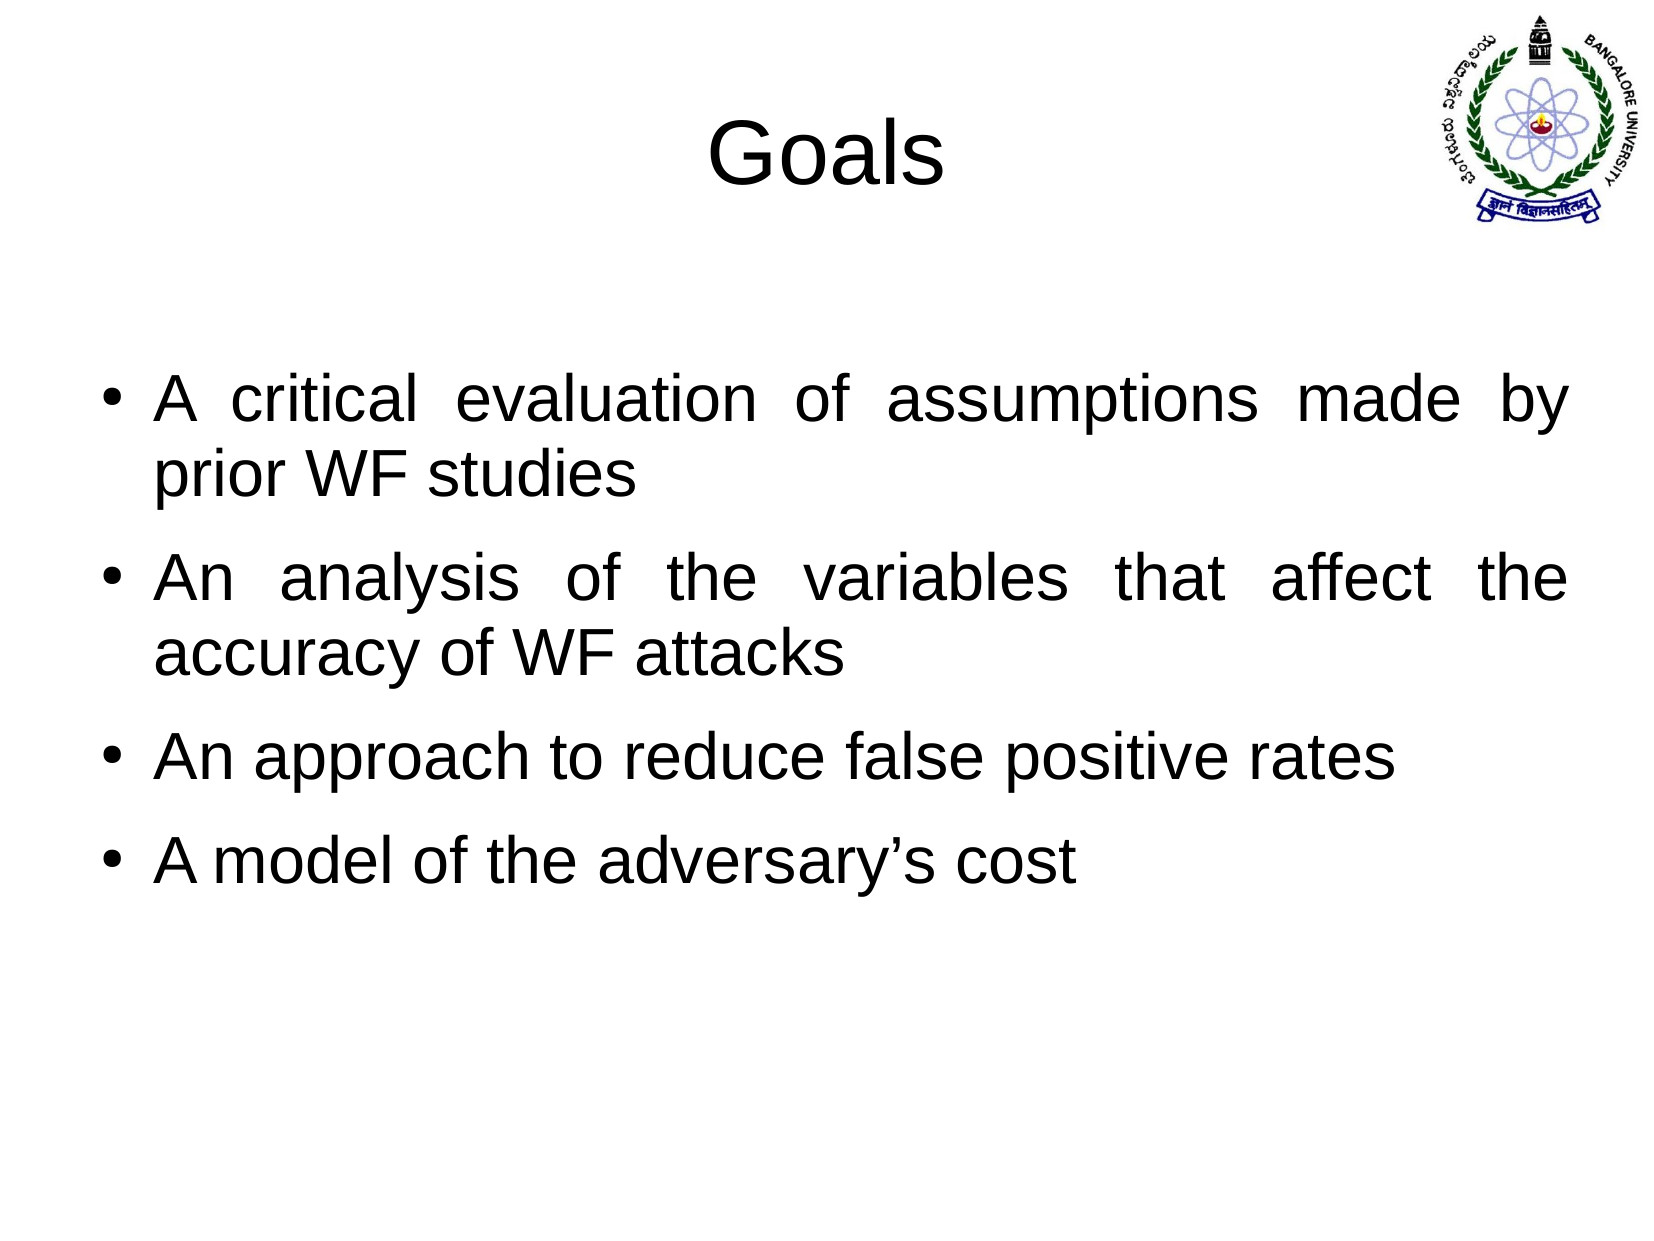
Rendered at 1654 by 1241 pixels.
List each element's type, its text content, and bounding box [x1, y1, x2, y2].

list A critical evaluation of assumptions made by prior WF studies An analysis of the variables that affect the accuracy of WF attacks An approach to reduce false positive rates A model of the adversary’s cost [82, 256, 1571, 1126]
picture [1425, 5, 1654, 231]
title Goals [82, 49, 1571, 256]
